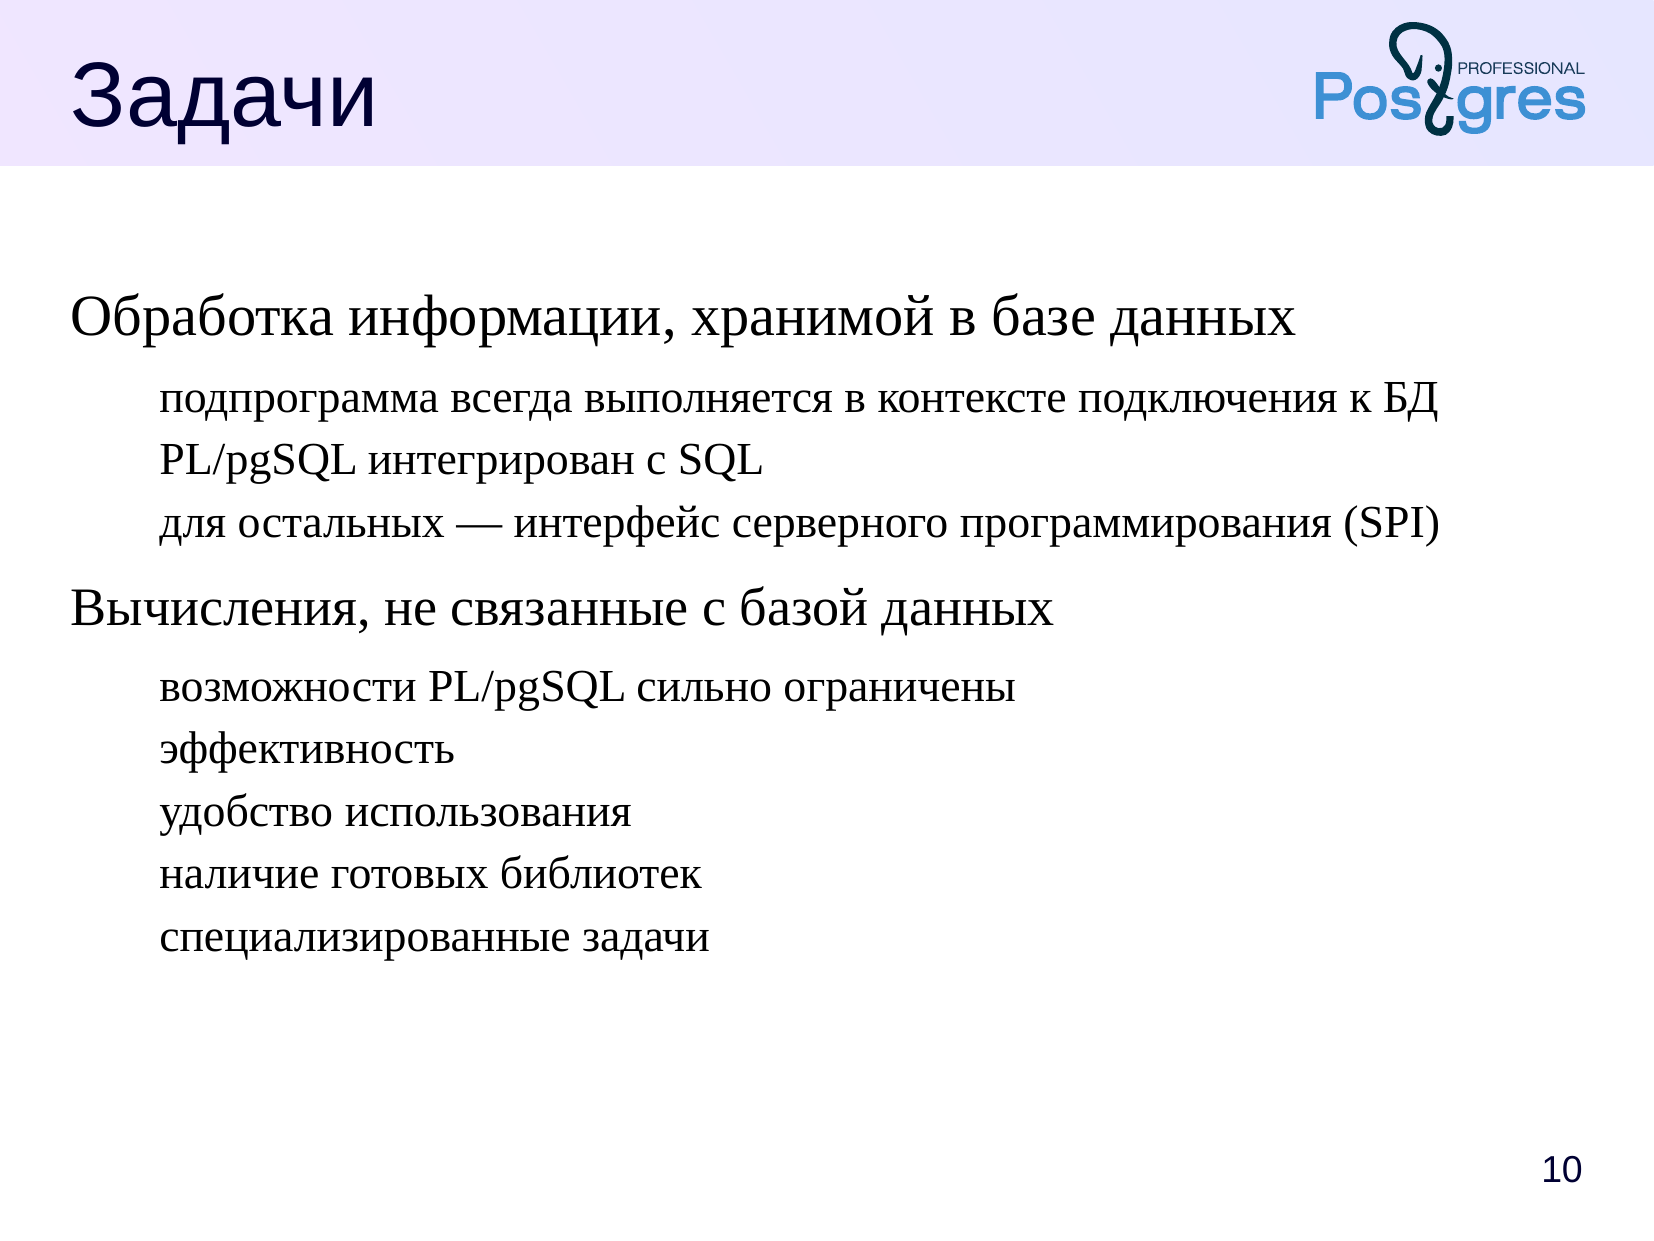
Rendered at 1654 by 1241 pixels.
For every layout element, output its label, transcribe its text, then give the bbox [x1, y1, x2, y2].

list Обработка информации, хранимой в базе данных подпрограмма всегда выполняется в контексте подключения к БД PL/pgSQL интегрирован с SQL для остальных — интерфейс серверного программирования (SPI) Вычисления, не связанные с базой данных возможности PL/pgSQL сильно ограничены эффективность удобство использования наличие готовых библиотек специализированные задачи [70, 283, 1583, 1141]
title Задачи [70, 43, 1241, 147]
